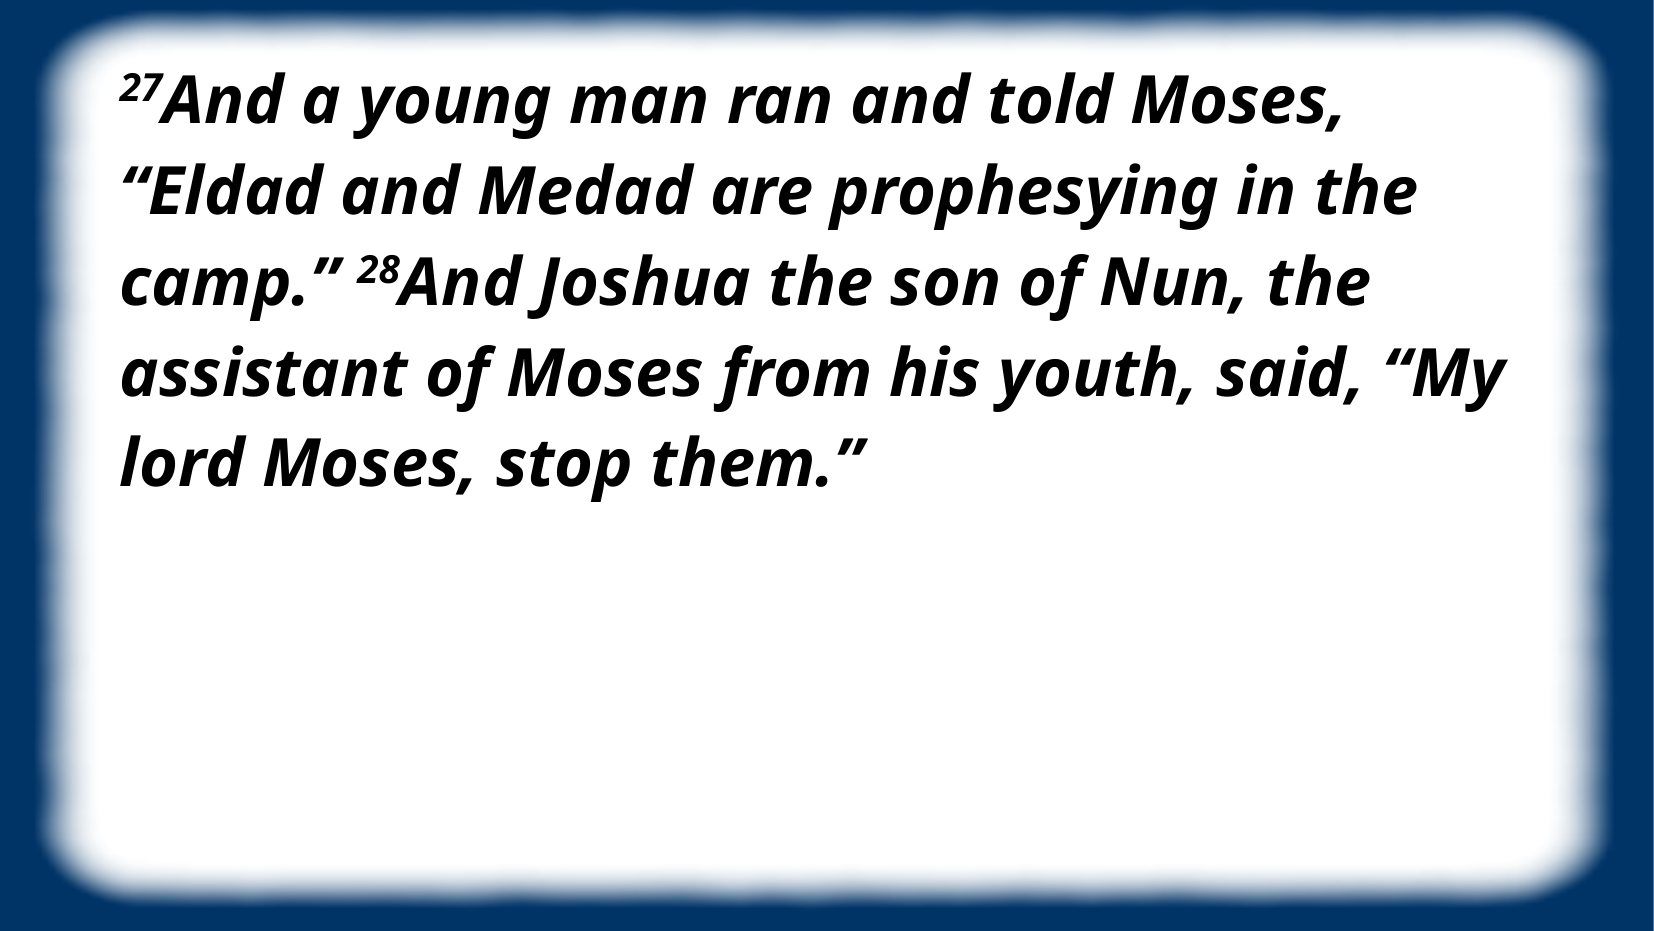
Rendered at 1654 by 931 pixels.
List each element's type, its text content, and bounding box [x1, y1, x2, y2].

text_box 27And a young man ran and told Moses, “Eldad and Medad are prophesying in the camp.” 28And Joshua the son of Nun, the assistant of Moses from his youth, said, “My lord Moses, stop them.” [105, 45, 1561, 504]
picture [0, 0, 1654, 931]
